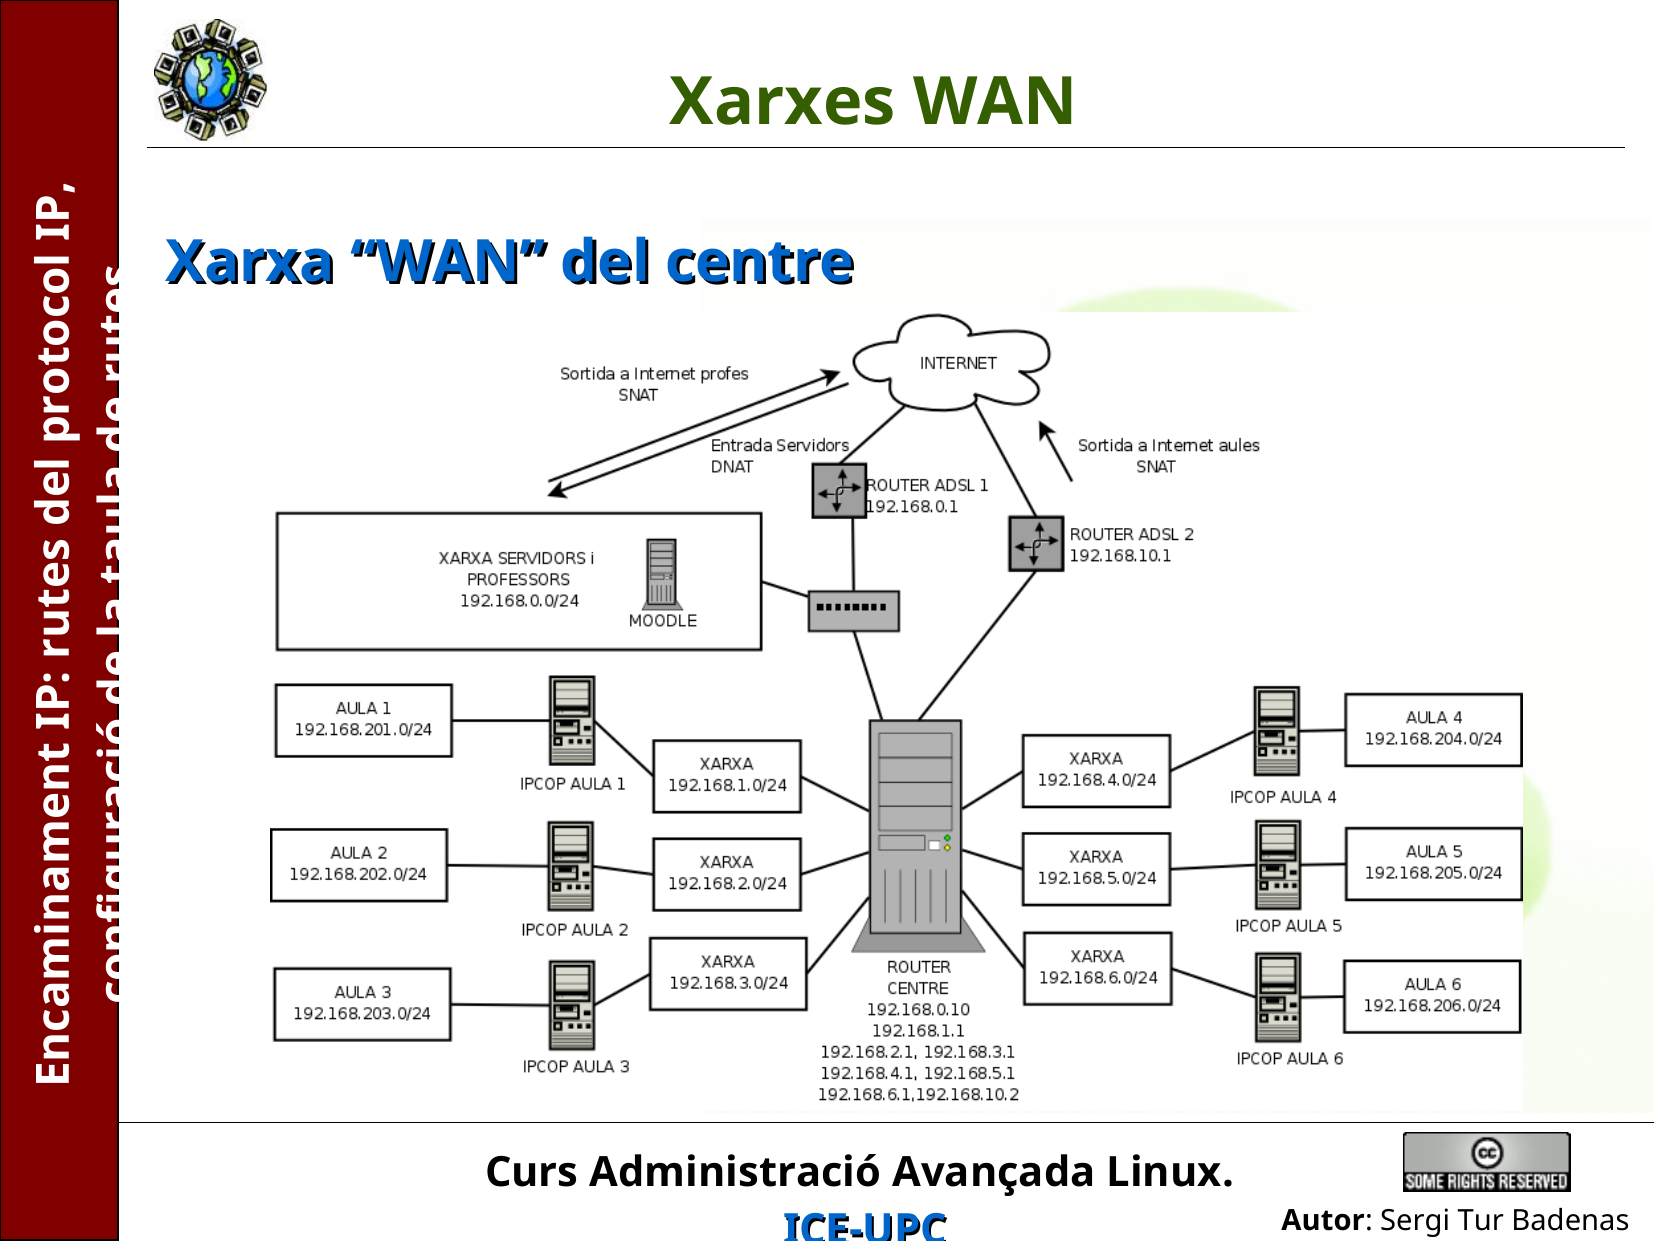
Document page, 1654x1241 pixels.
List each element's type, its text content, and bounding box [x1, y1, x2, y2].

picture [270, 217, 1654, 1113]
title Xarxes WAN [129, 49, 1619, 148]
picture [154, 19, 268, 49]
list Xarxa “WAN” del centre [147, 219, 1636, 1055]
picture [1403, 1132, 1571, 1192]
